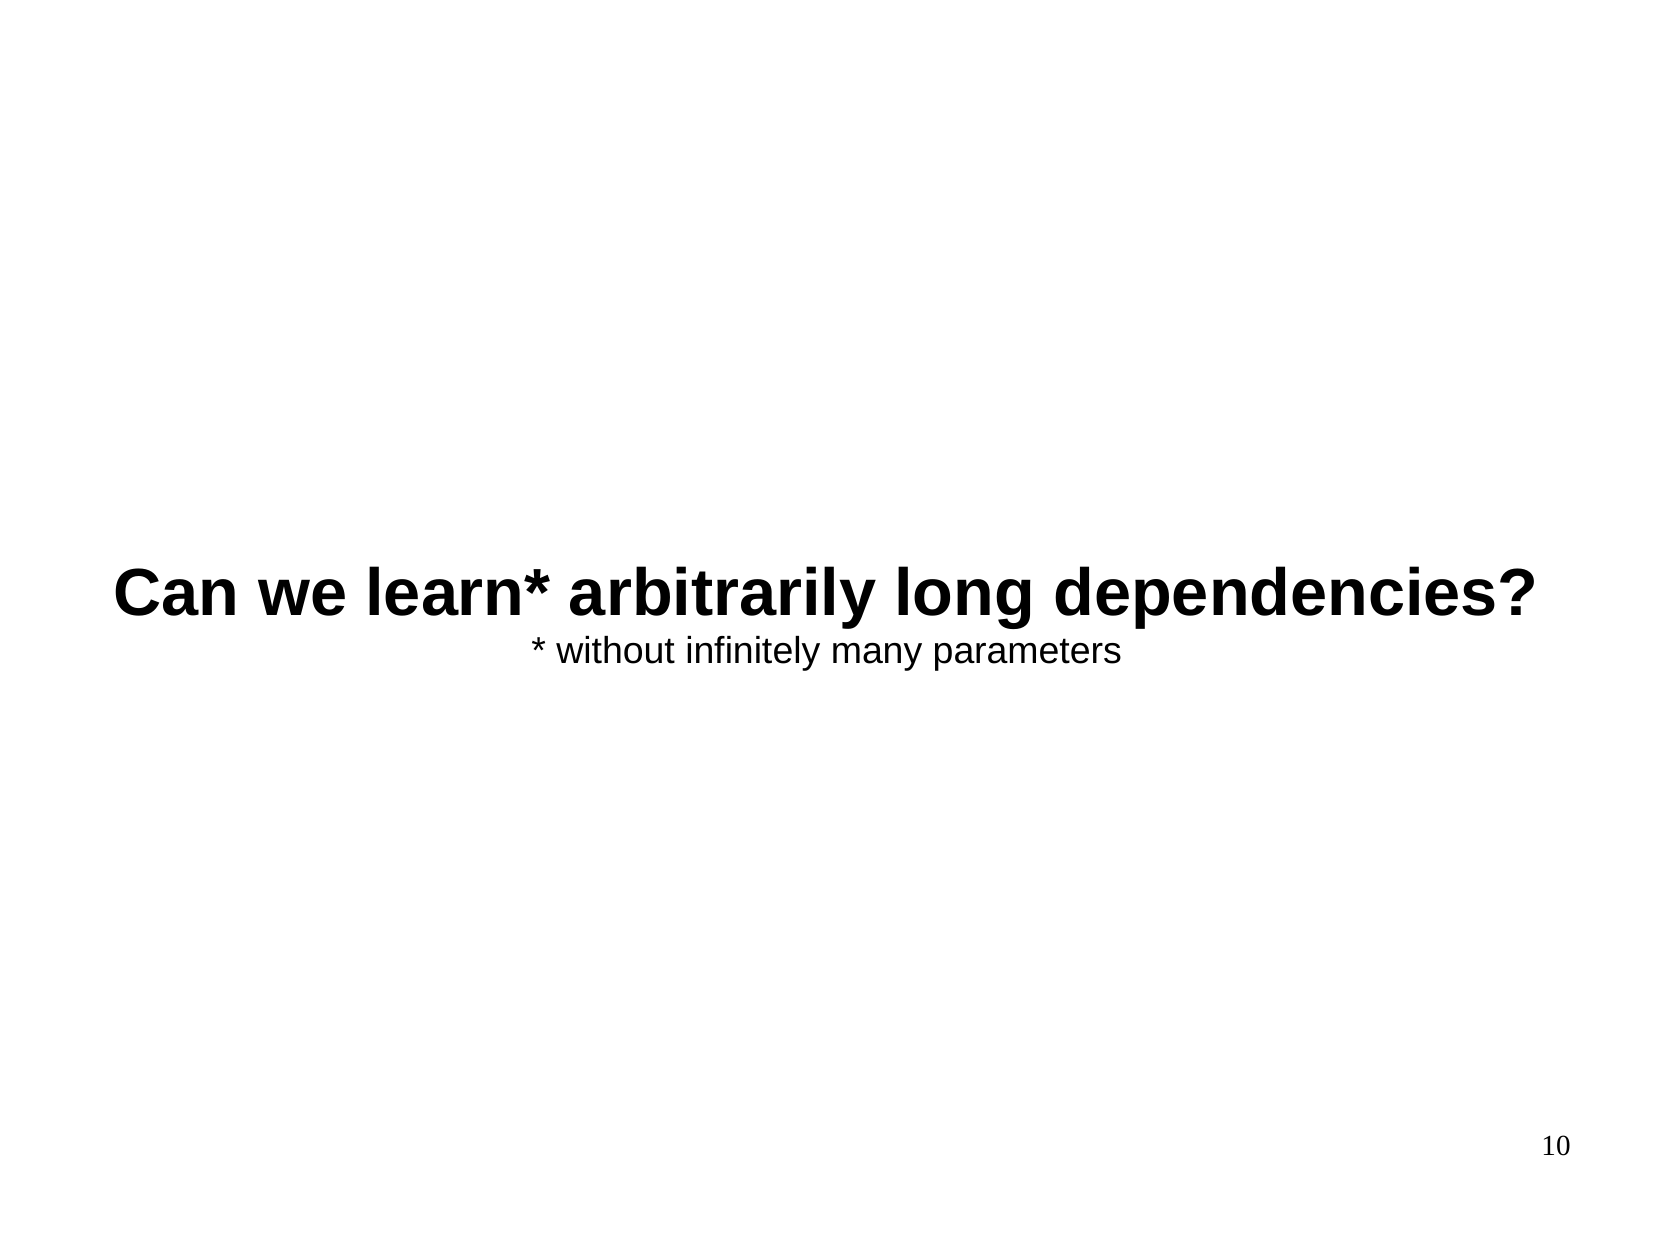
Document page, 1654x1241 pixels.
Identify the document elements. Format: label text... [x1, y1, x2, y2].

title Can we learn* arbitrarily long dependencies? * without infinitely many parameters [82, 438, 1571, 789]
